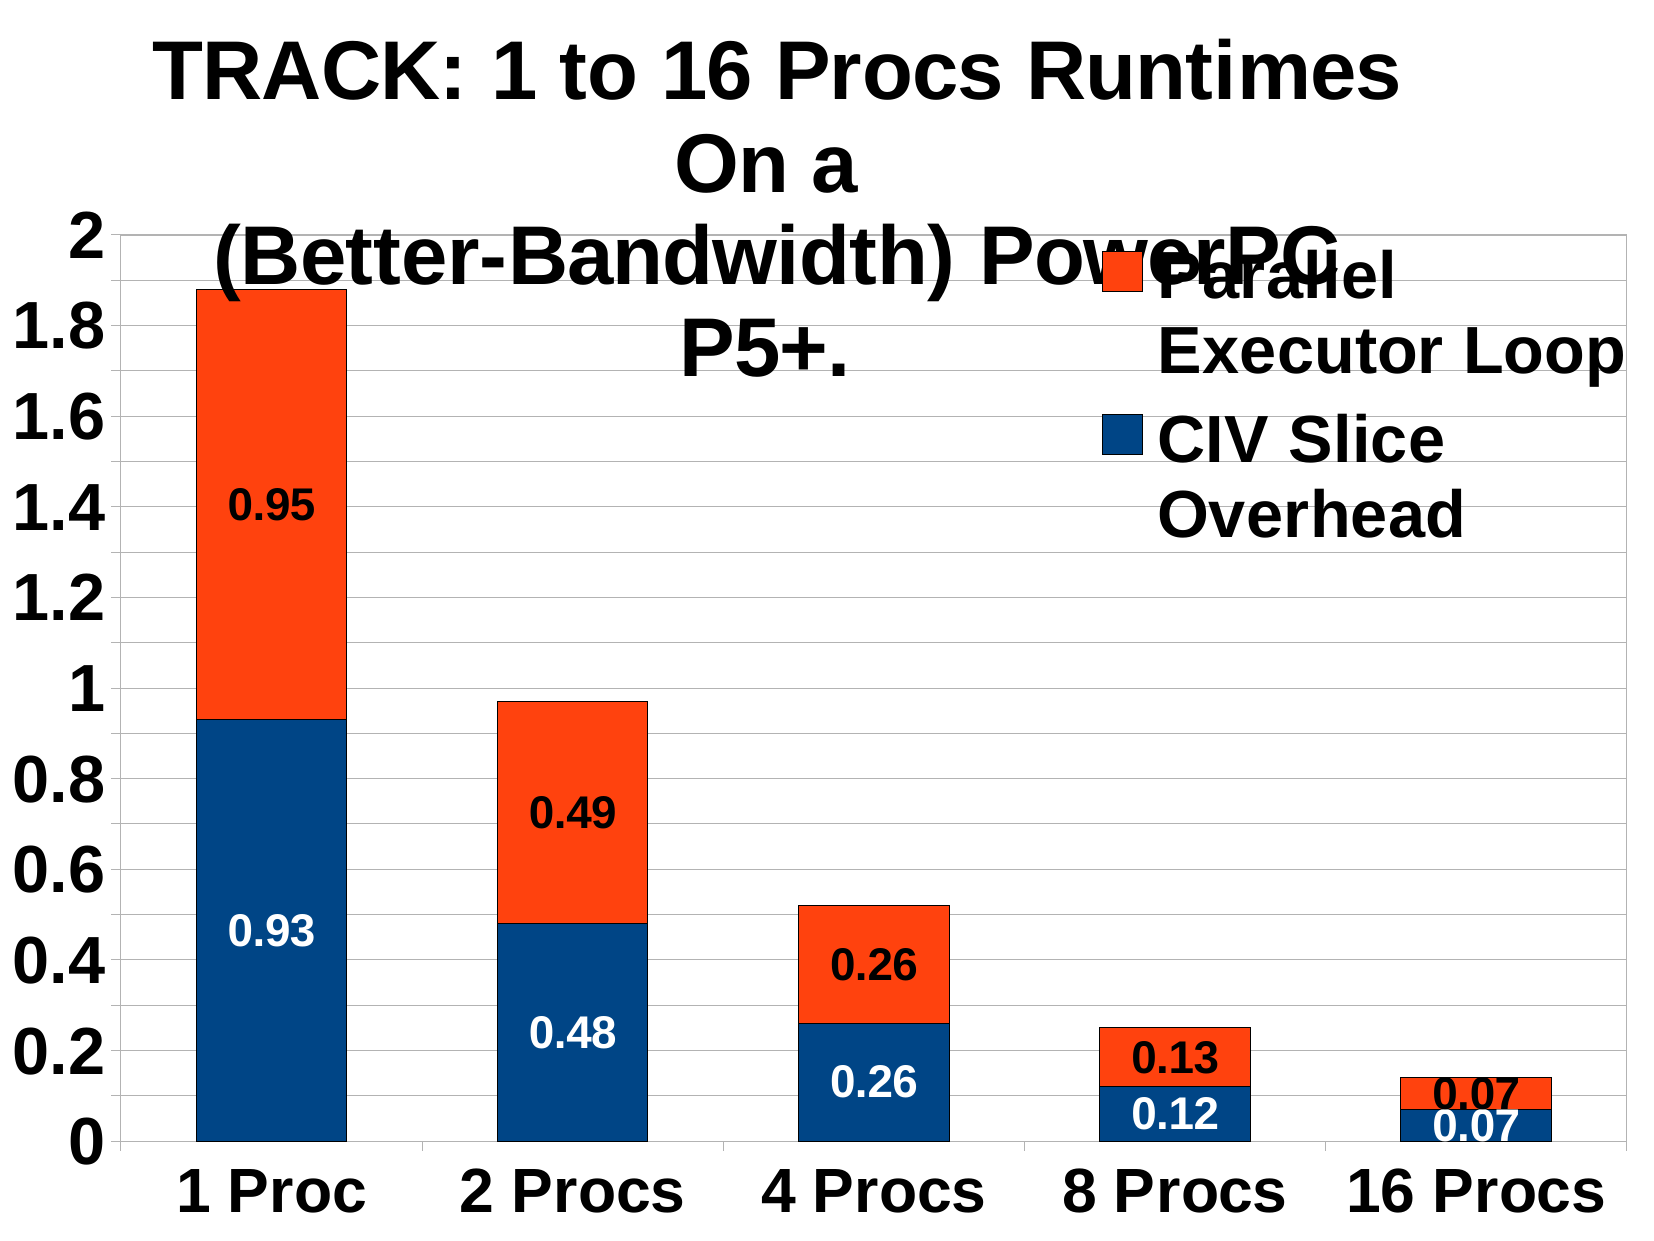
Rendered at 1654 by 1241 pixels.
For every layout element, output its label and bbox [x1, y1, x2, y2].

chart [0, 0, 1651, 1241]
